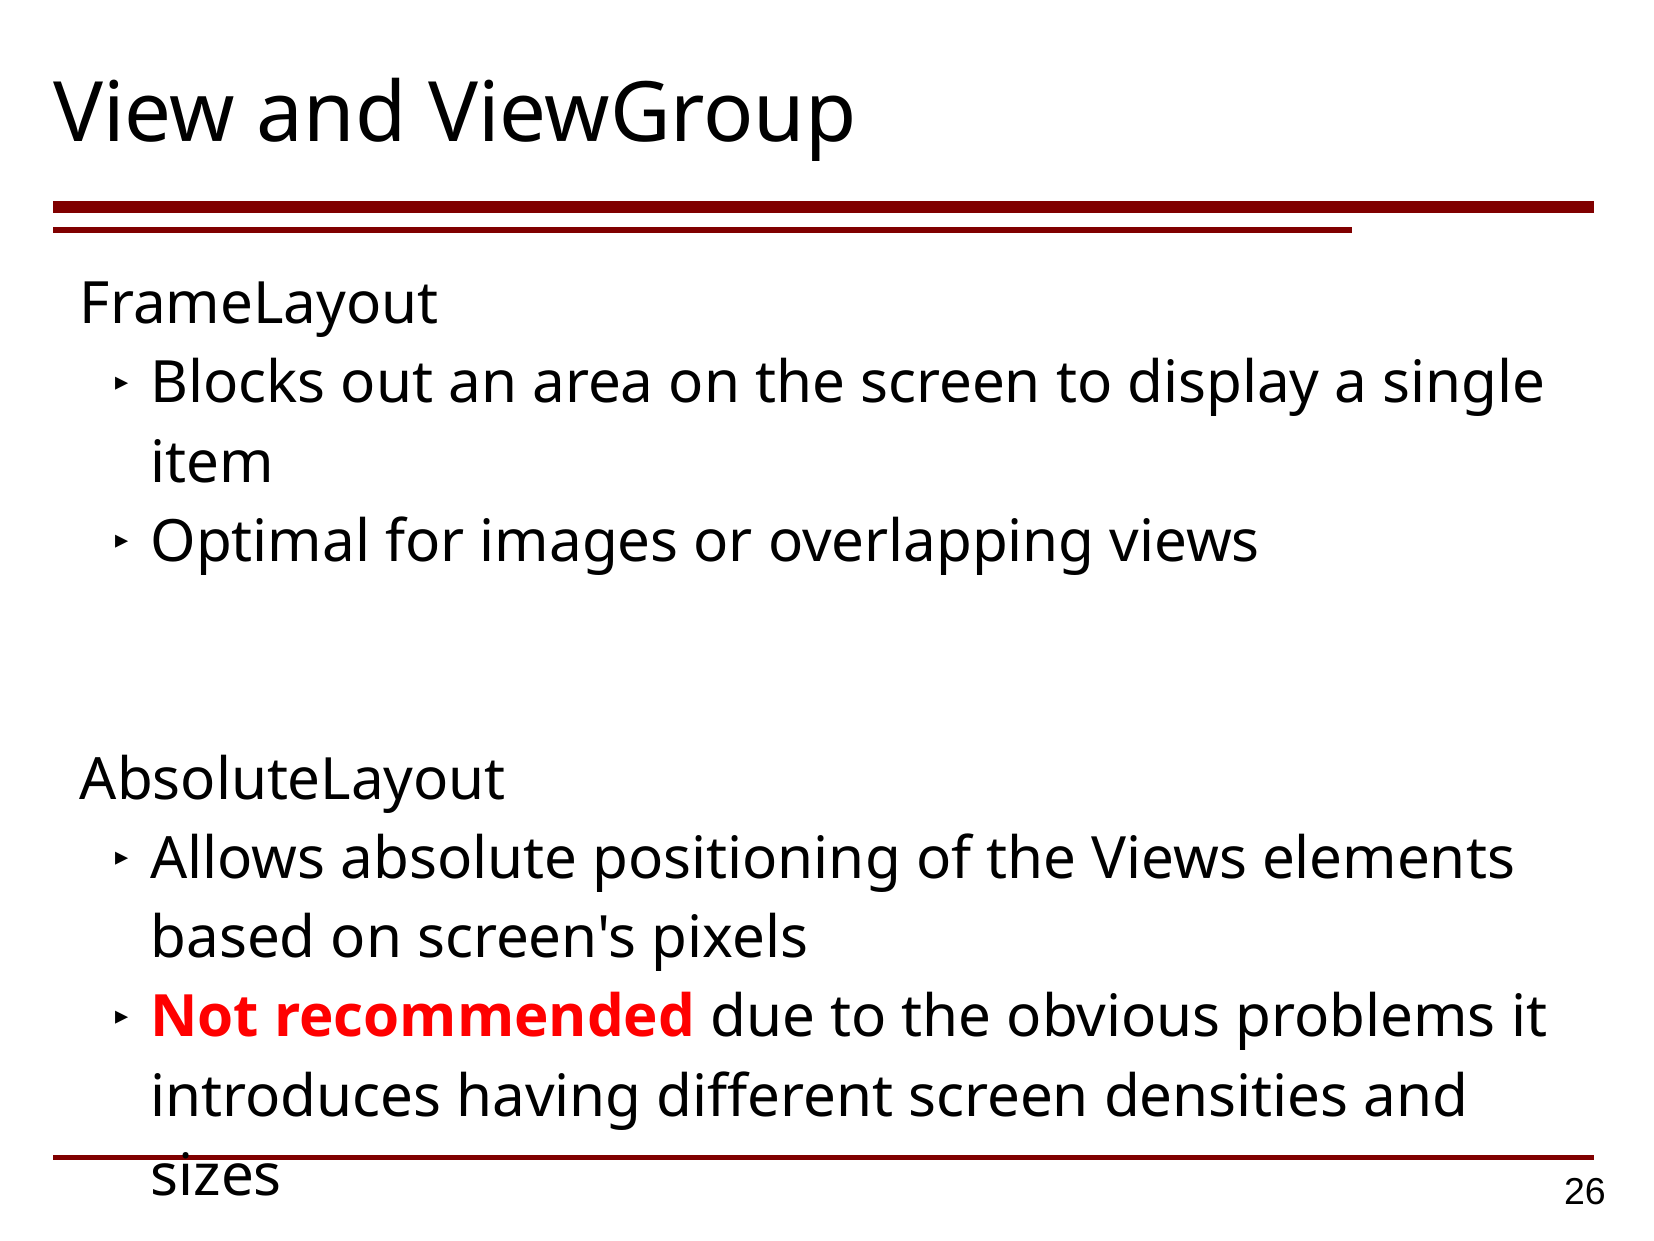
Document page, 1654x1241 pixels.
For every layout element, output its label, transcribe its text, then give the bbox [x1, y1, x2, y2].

text_box FrameLayout Blocks out an area on the screen to display a single item Optimal for images or overlapping views AbsoluteLayout Allows absolute positioning of the Views elements based on screen's pixels Not recommended due to the obvious problems it introduces having different screen densities and sizes [64, 253, 1595, 1182]
text_box <número> [35, 1163, 1654, 1221]
subtitle View and ViewGroup [53, 48, 1542, 172]
